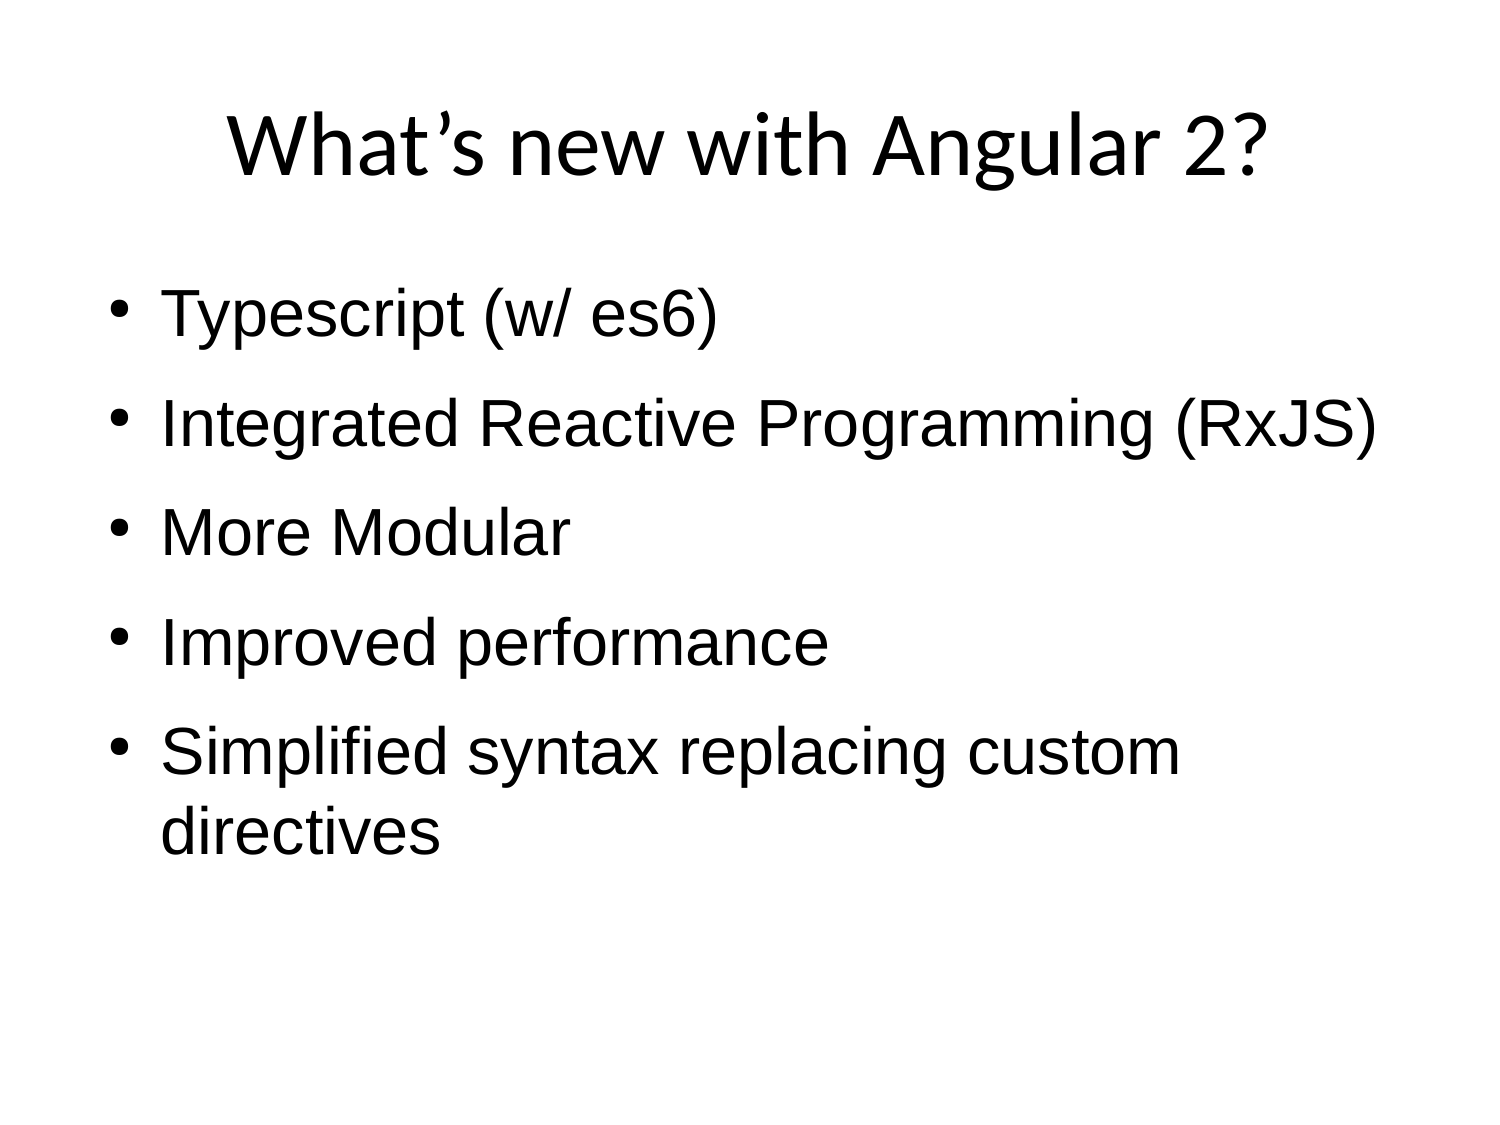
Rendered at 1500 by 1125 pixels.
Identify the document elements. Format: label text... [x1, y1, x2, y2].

title What’s new with Angular 2? [75, 45, 1426, 233]
list Typescript (w/ es6) Integrated Reactive Programming (RxJS) More Modular Improved performance Simplified syntax replacing custom directives [75, 262, 1426, 1005]
